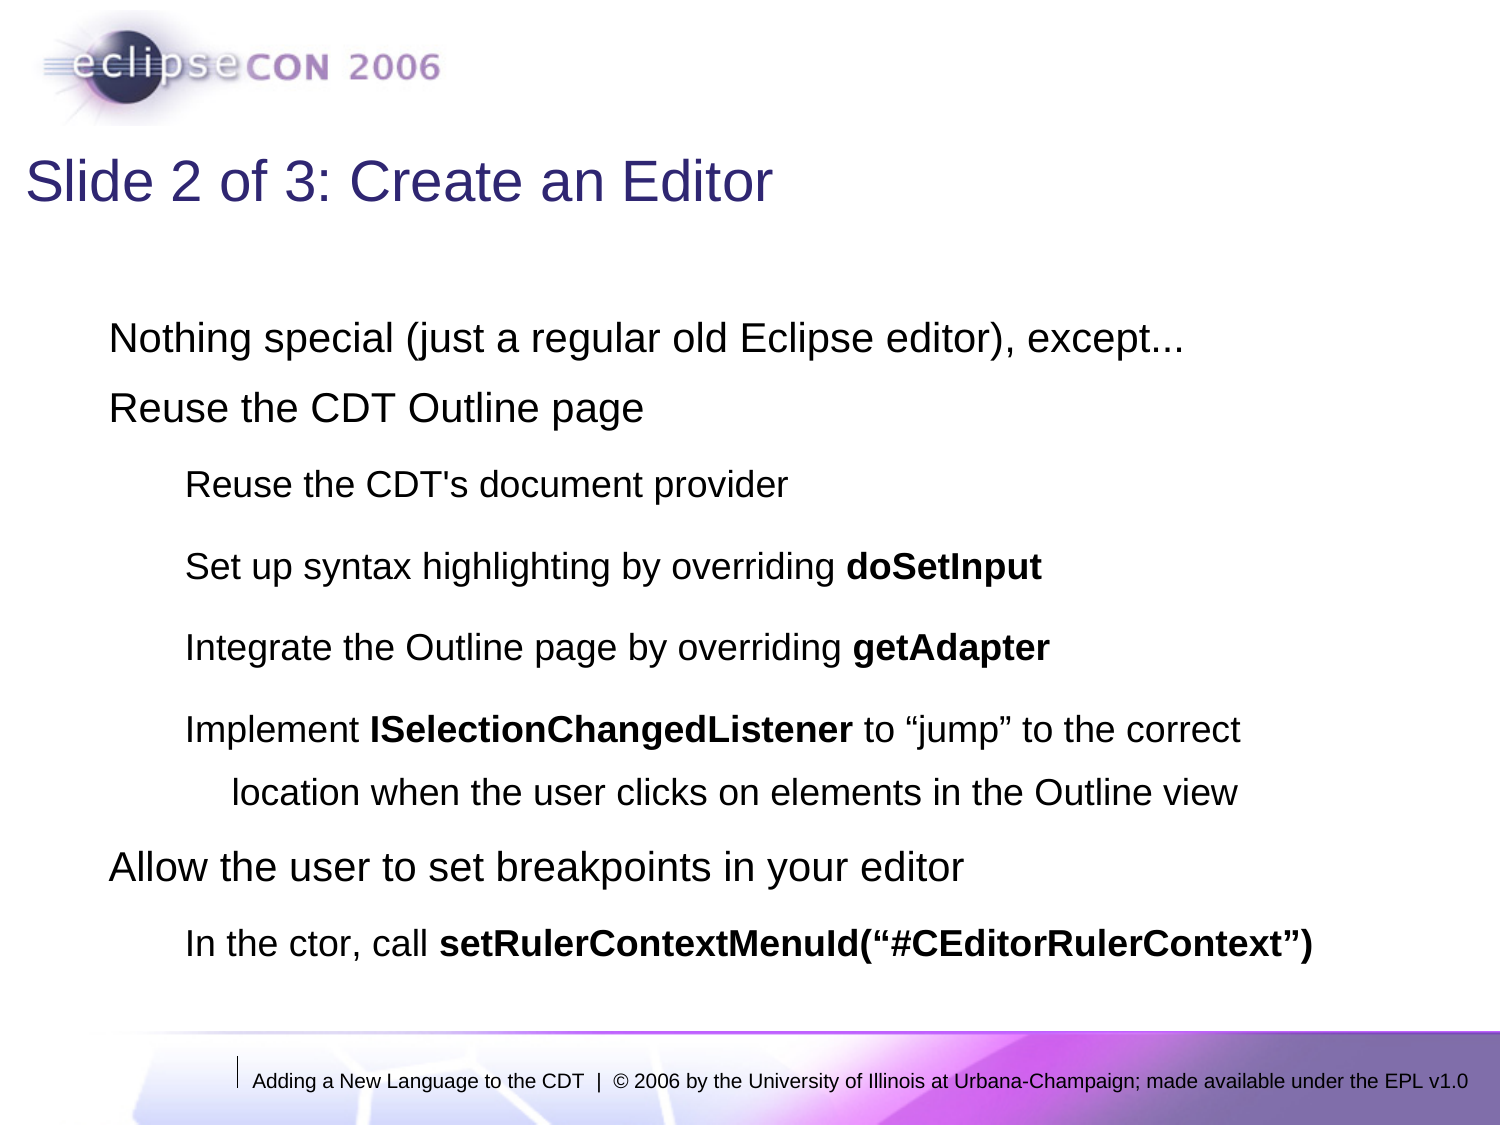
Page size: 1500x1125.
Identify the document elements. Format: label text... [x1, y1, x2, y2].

picture [0, 1031, 1500, 1125]
picture [31, 10, 1040, 126]
list Nothing special (just a regular old Eclipse editor), except... Reuse the CDT Outline page Reuse the CDT's document provider Set up syntax highlighting by overriding doSetInput Integrate the Outline page by overriding getAdapter Implement ISelectionChangedListener to “jump” to the correct location when the user clicks on elements in the Outline view Allow the user to set breakpoints in your editor In the ctor, call setRulerContextMenuId(“#CEditorRulerContext”) [108, 291, 1378, 951]
title Slide 2 of 3: Create an Editor [25, 142, 1378, 225]
